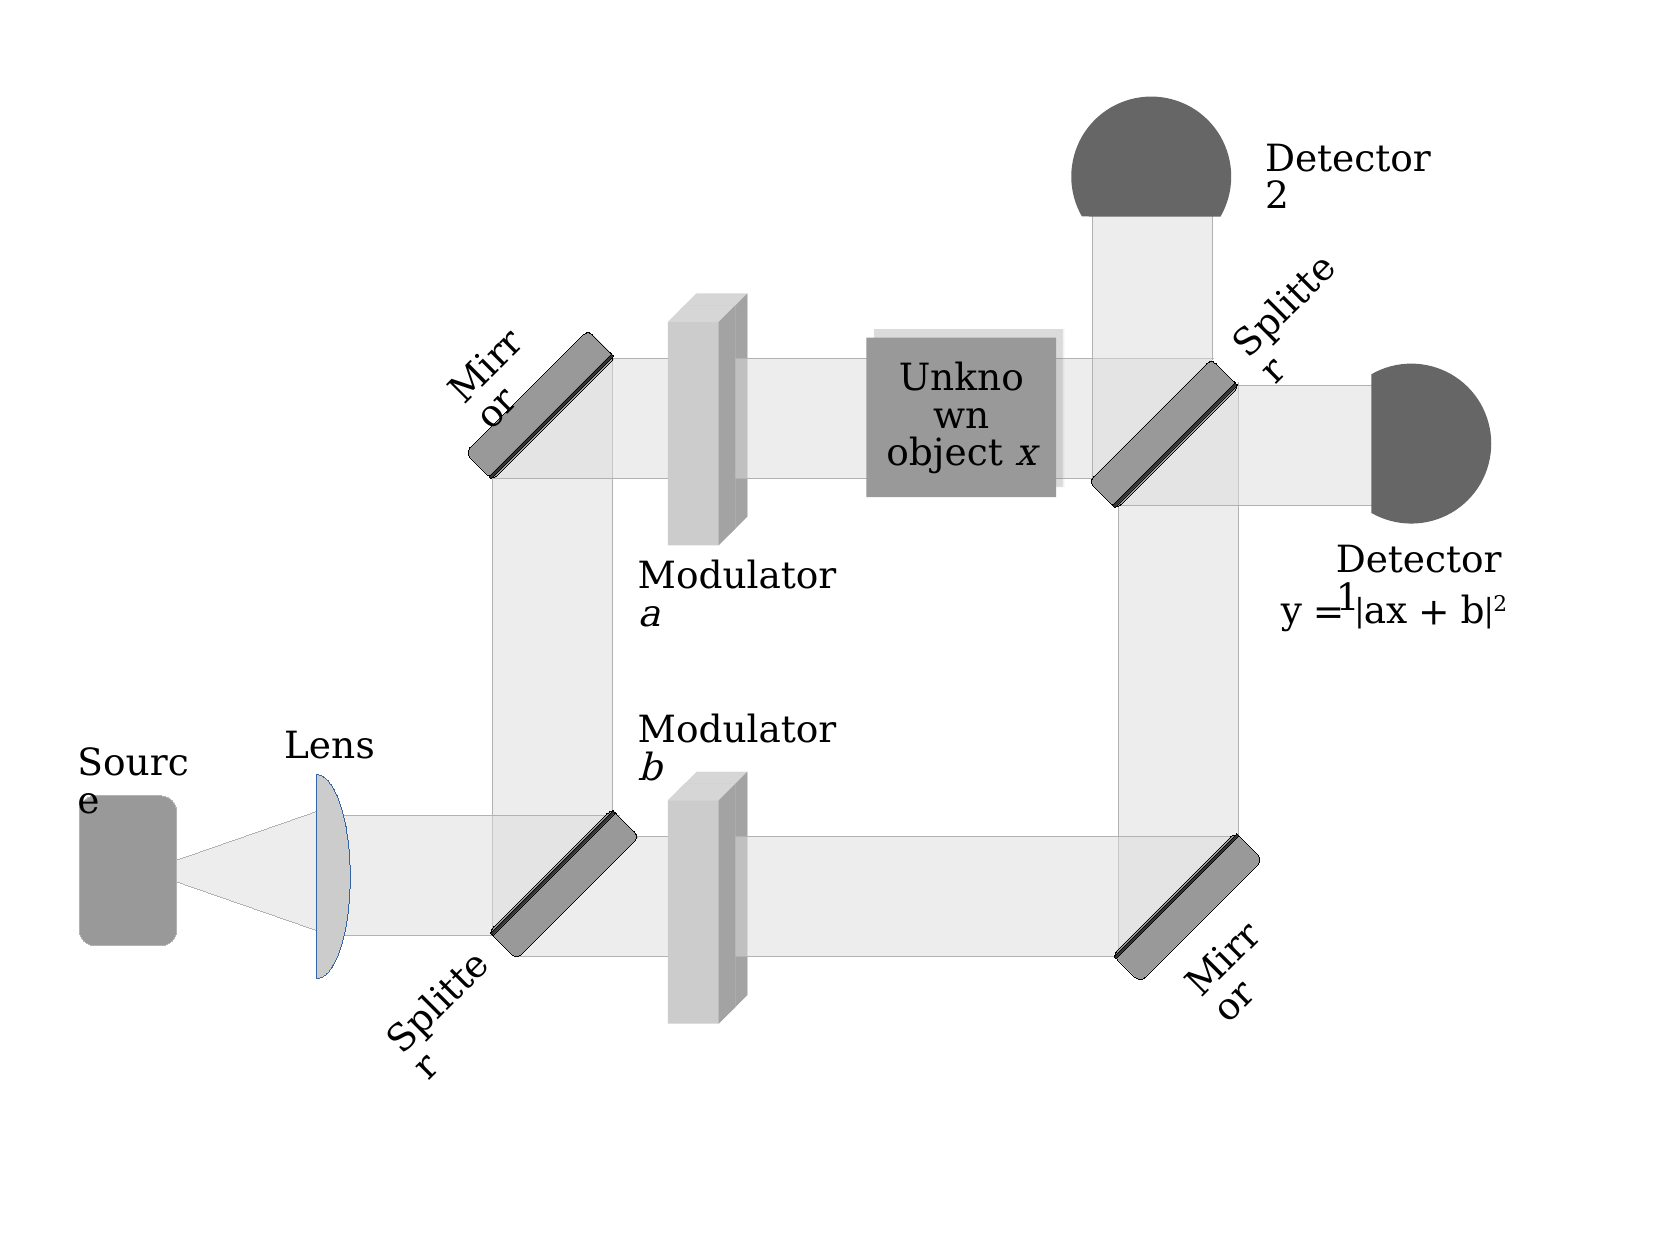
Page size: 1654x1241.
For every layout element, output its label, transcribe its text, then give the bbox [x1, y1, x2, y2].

text_box Source [62, 738, 206, 799]
text_box Modulator a [622, 551, 863, 606]
text_box Unknown object x [866, 337, 1057, 498]
text_box Splitter [1212, 230, 1368, 386]
text_box Lens [269, 721, 413, 782]
text_box Detector 2 [1250, 134, 1453, 188]
text_box Detector 1 [1321, 535, 1524, 586]
text_box Modulator b [622, 705, 863, 759]
text_box y = |ax + b|2 [1266, 586, 1525, 643]
text_box Mirror [1165, 885, 1300, 1020]
text_box [79, 96, 1492, 1024]
text_box Mirror [427, 292, 563, 427]
text_box Splitter [365, 926, 522, 1083]
